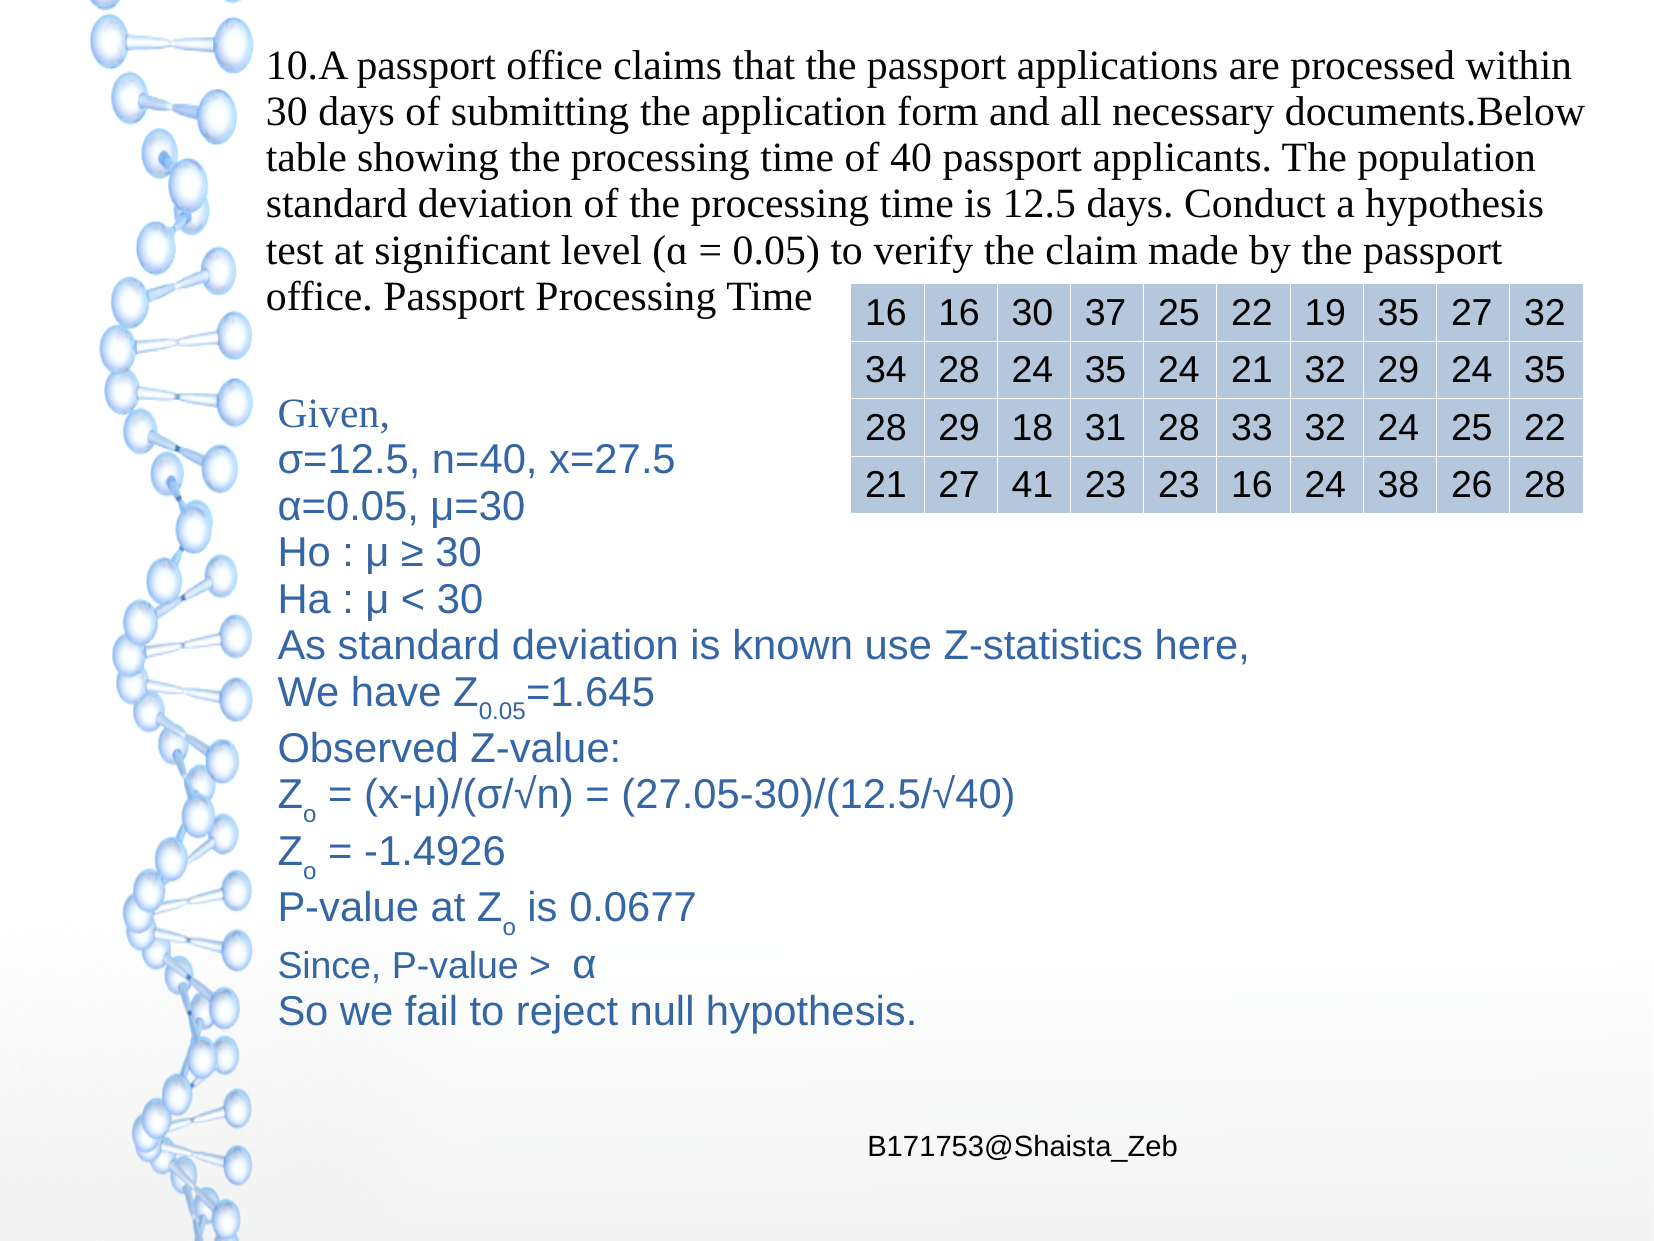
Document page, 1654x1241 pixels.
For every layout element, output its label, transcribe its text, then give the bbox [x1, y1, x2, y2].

table_header 35 [1364, 284, 1436, 341]
table_cell 23 [1144, 457, 1216, 513]
table_cell 35 [1510, 342, 1583, 398]
table_cell 28 [925, 342, 997, 398]
title 10.A passport office claims that the passport applications are processed within 30 days of submitting the application form and all necessary documents.Below table showing the processing time of 40 passport applicants. The population standard deviation of the processing time is 12.5 days. Conduct a hypothesis test at significant level (ɑ = 0.05) to verify the claim made by the passport office. Passport Processing Time [265, 41, 1595, 320]
table_header 30 [998, 284, 1070, 341]
table_cell 16 [1217, 457, 1290, 513]
table_cell 18 [998, 399, 1070, 456]
table_cell 29 [1364, 342, 1436, 398]
table_cell 29 [925, 399, 997, 456]
table_cell 21 [1217, 342, 1290, 398]
table_cell 25 [1437, 399, 1509, 456]
table_cell 28 [1144, 399, 1216, 456]
table_cell 24 [1437, 342, 1509, 398]
table_header 19 [1291, 284, 1363, 341]
table_cell 22 [1510, 399, 1583, 456]
table_cell 21 [851, 457, 924, 513]
table_cell 33 [1217, 399, 1290, 456]
table_cell 28 [1510, 457, 1583, 513]
table_cell 35 [1071, 342, 1143, 398]
table_cell 24 [1291, 457, 1363, 513]
table_cell 23 [1071, 457, 1143, 513]
table_header 27 [1437, 284, 1509, 341]
table_cell 24 [998, 342, 1070, 398]
table_header 16 [851, 284, 924, 341]
table_cell 41 [998, 457, 1070, 513]
table_cell 32 [1291, 342, 1363, 398]
table_cell 28 [851, 399, 924, 456]
table_header 37 [1071, 284, 1143, 341]
table_cell 24 [1364, 399, 1436, 456]
table_cell 24 [1144, 342, 1216, 398]
table_header 25 [1144, 284, 1216, 341]
table_cell 34 [851, 342, 924, 398]
table_cell 32 [1291, 399, 1363, 456]
table_header 22 [1217, 284, 1290, 341]
subtitle Given, σ=12.5, n=40, x=27.5 α=0.05, μ=30 Ho : μ ≥ 30 Ha : μ < 30 As standard deviation is known use Z-statistics here, We have Z0.05=1.645 Observed Z-value: Zo = (x-μ)/(σ/√n) = (27.05-30)/(12.5/√40) Zo = -1.4926 P-value at Zo is 0.0677 Since, P-value > α So we fail to reject null hypothesis. [277, 389, 1607, 1109]
table_cell 26 [1437, 457, 1509, 513]
picture [0, 0, 1654, 1241]
table_cell 31 [1071, 399, 1143, 456]
table_cell 38 [1364, 457, 1436, 513]
table_cell 27 [925, 457, 997, 513]
table_header 16 [925, 284, 997, 341]
table_header 32 [1510, 284, 1583, 341]
